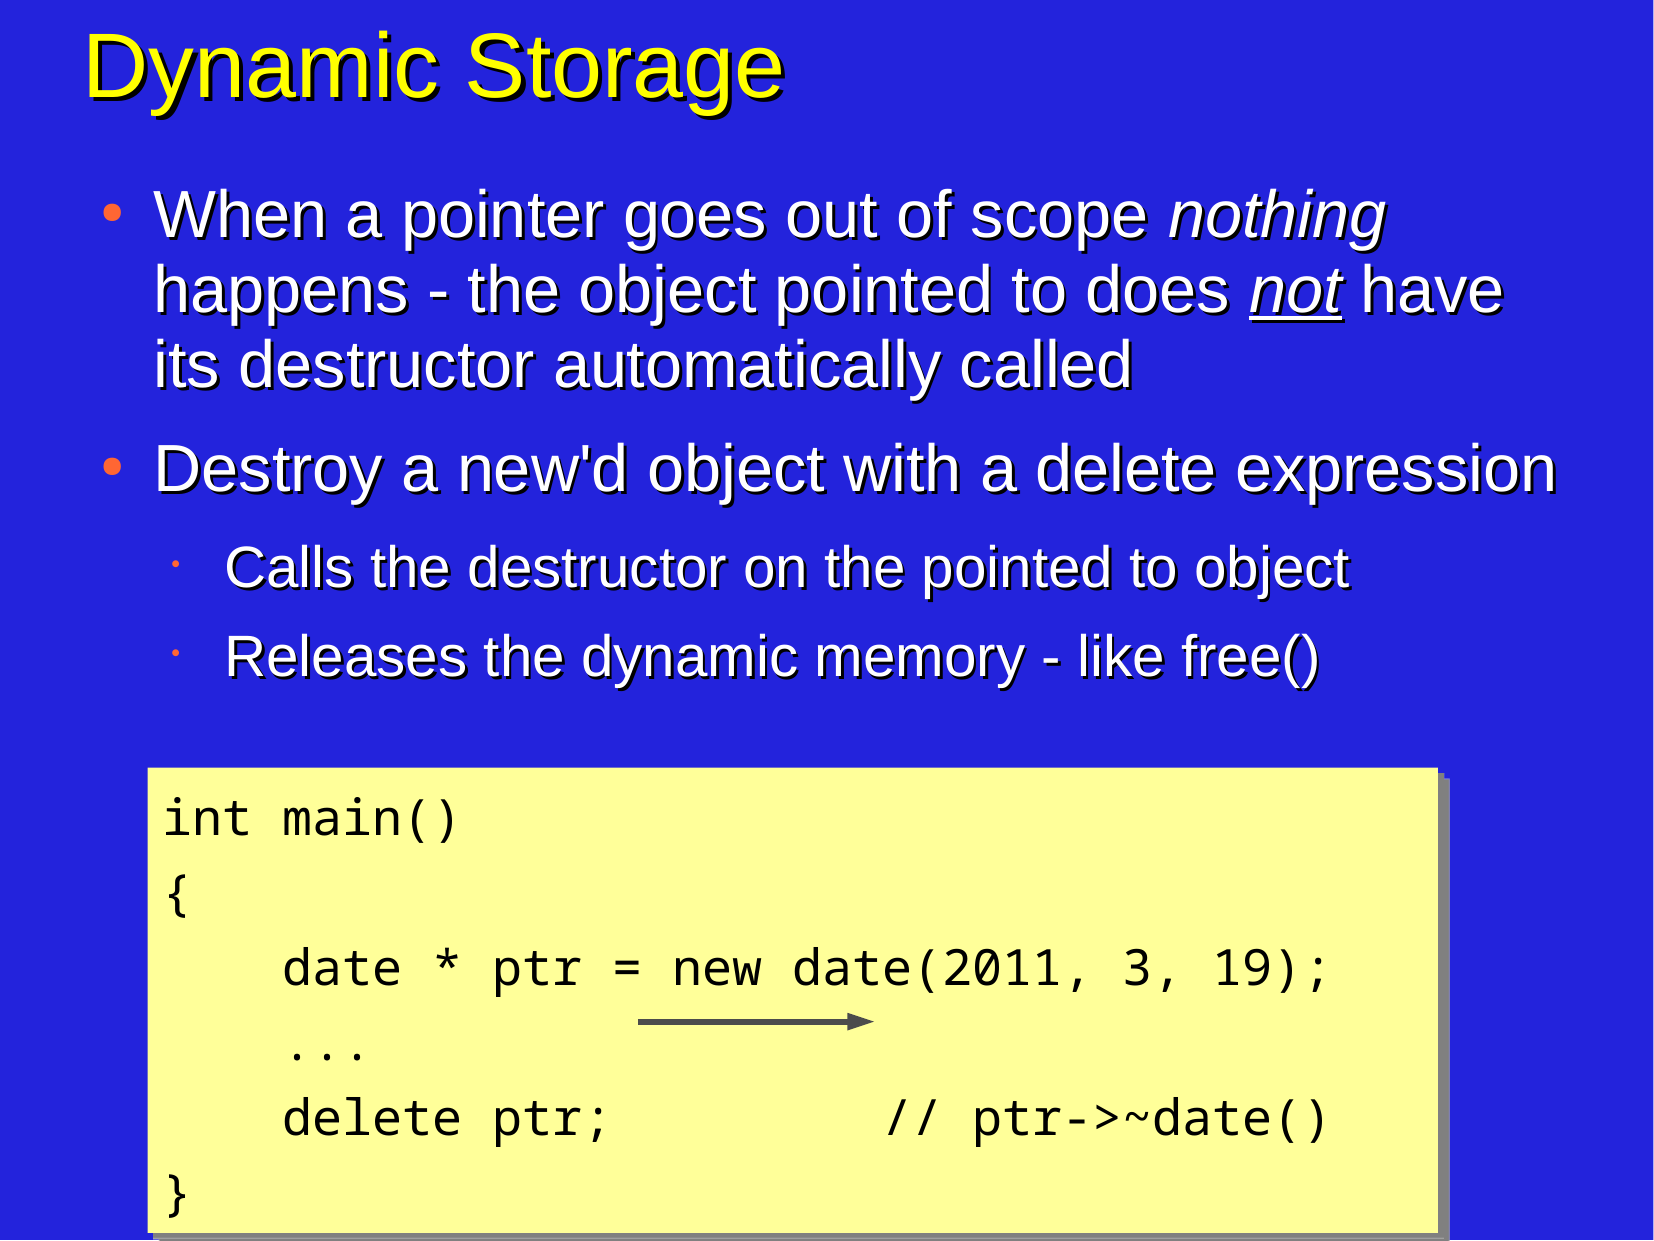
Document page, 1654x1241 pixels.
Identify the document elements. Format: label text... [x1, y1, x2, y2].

title Dynamic Storage [82, 2, 1571, 130]
list When a pointer goes out of scope nothing happens - the object pointed to does not have its destructor automatically called Destroy a new'd object with a delete expression Calls the destructor on the pointed to object Releases the dynamic memory - like free() [82, 177, 1571, 1182]
text_box int main() { date * ptr = new date(2011, 3, 19); ... delete ptr; // ptr->~date() } [147, 767, 1438, 1233]
